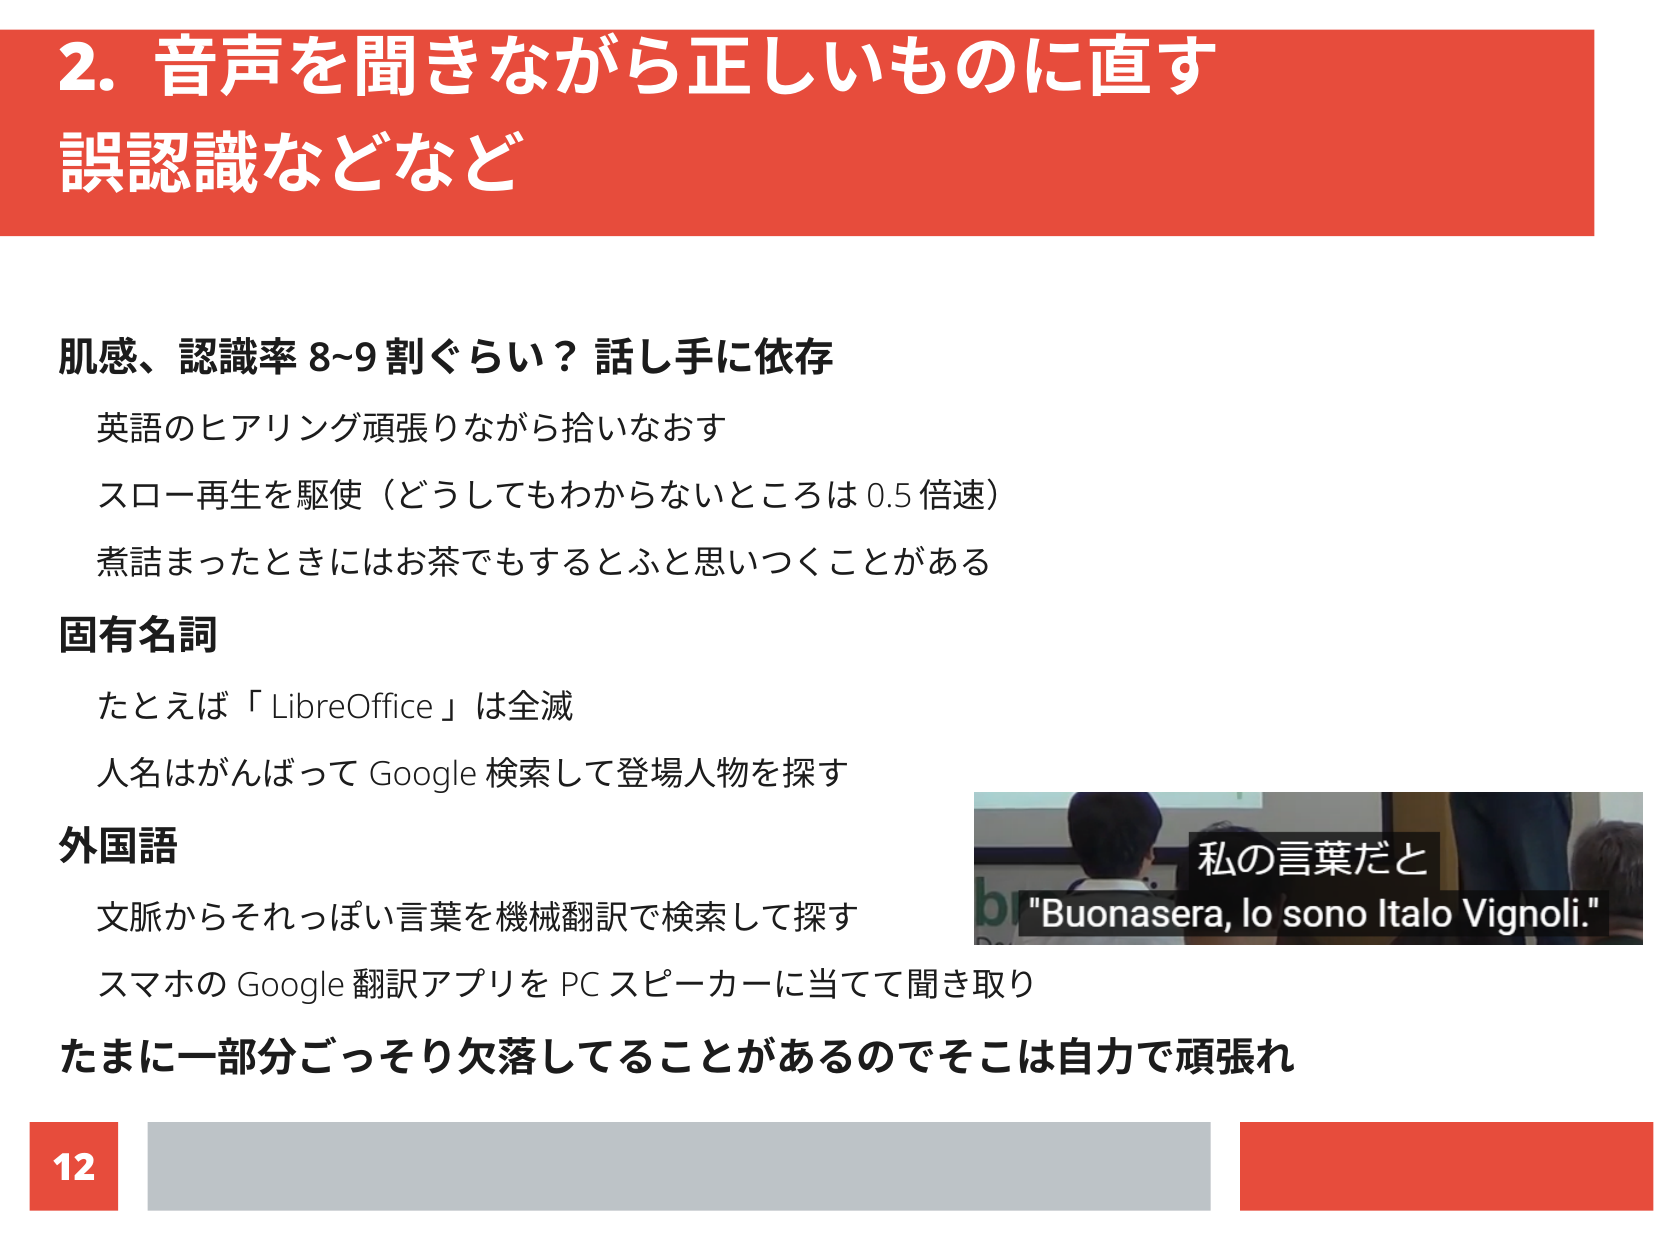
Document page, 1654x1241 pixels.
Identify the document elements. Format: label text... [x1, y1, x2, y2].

title 2. 音声を聞きながら正しいものに直す 誤認識などなど [59, 59, 1595, 207]
picture [974, 792, 1643, 945]
list 肌感、認識率8~9割ぐらい？ 話し手に依存 英語のヒアリング頑張りながら拾いなおす スロー再生を駆使（どうしてもわからないところは0.5倍速） 煮詰まったときにはお茶でもするとふと思いつくことがある 固有名詞 たとえば「LibreOffice」は全滅 人名はがんばってGoogle検索して登場人物を探す 外国語 文脈からそれっぽい言葉を機械翻訳で検索して探す スマホのGoogle翻訳アプリをPCスピーカーに当てて聞き取り たまに一部分ごっそり欠落してることがあるのでそこは自力で頑張れ [59, 324, 1565, 1093]
